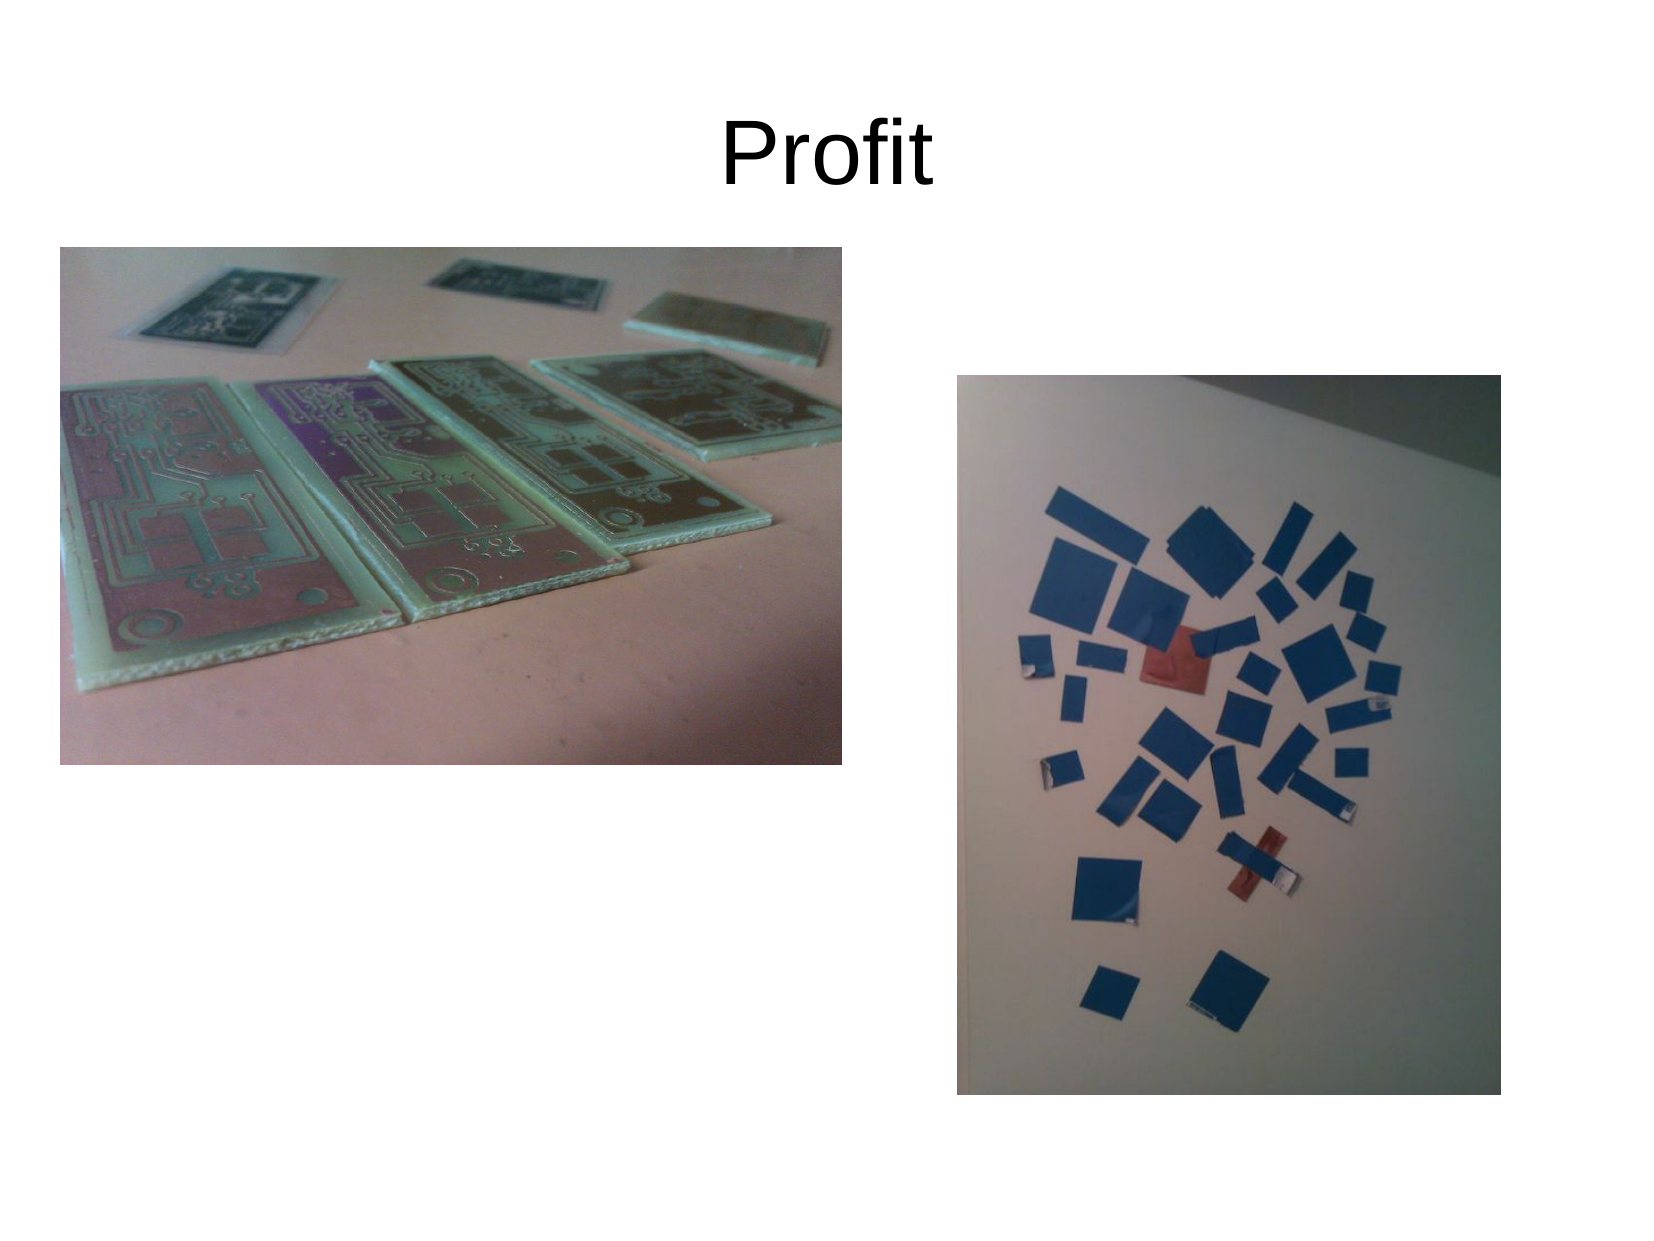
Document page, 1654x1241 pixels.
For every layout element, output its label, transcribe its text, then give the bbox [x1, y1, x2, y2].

title Profit [82, 49, 1571, 257]
picture [957, 375, 1501, 1096]
picture [60, 247, 842, 766]
